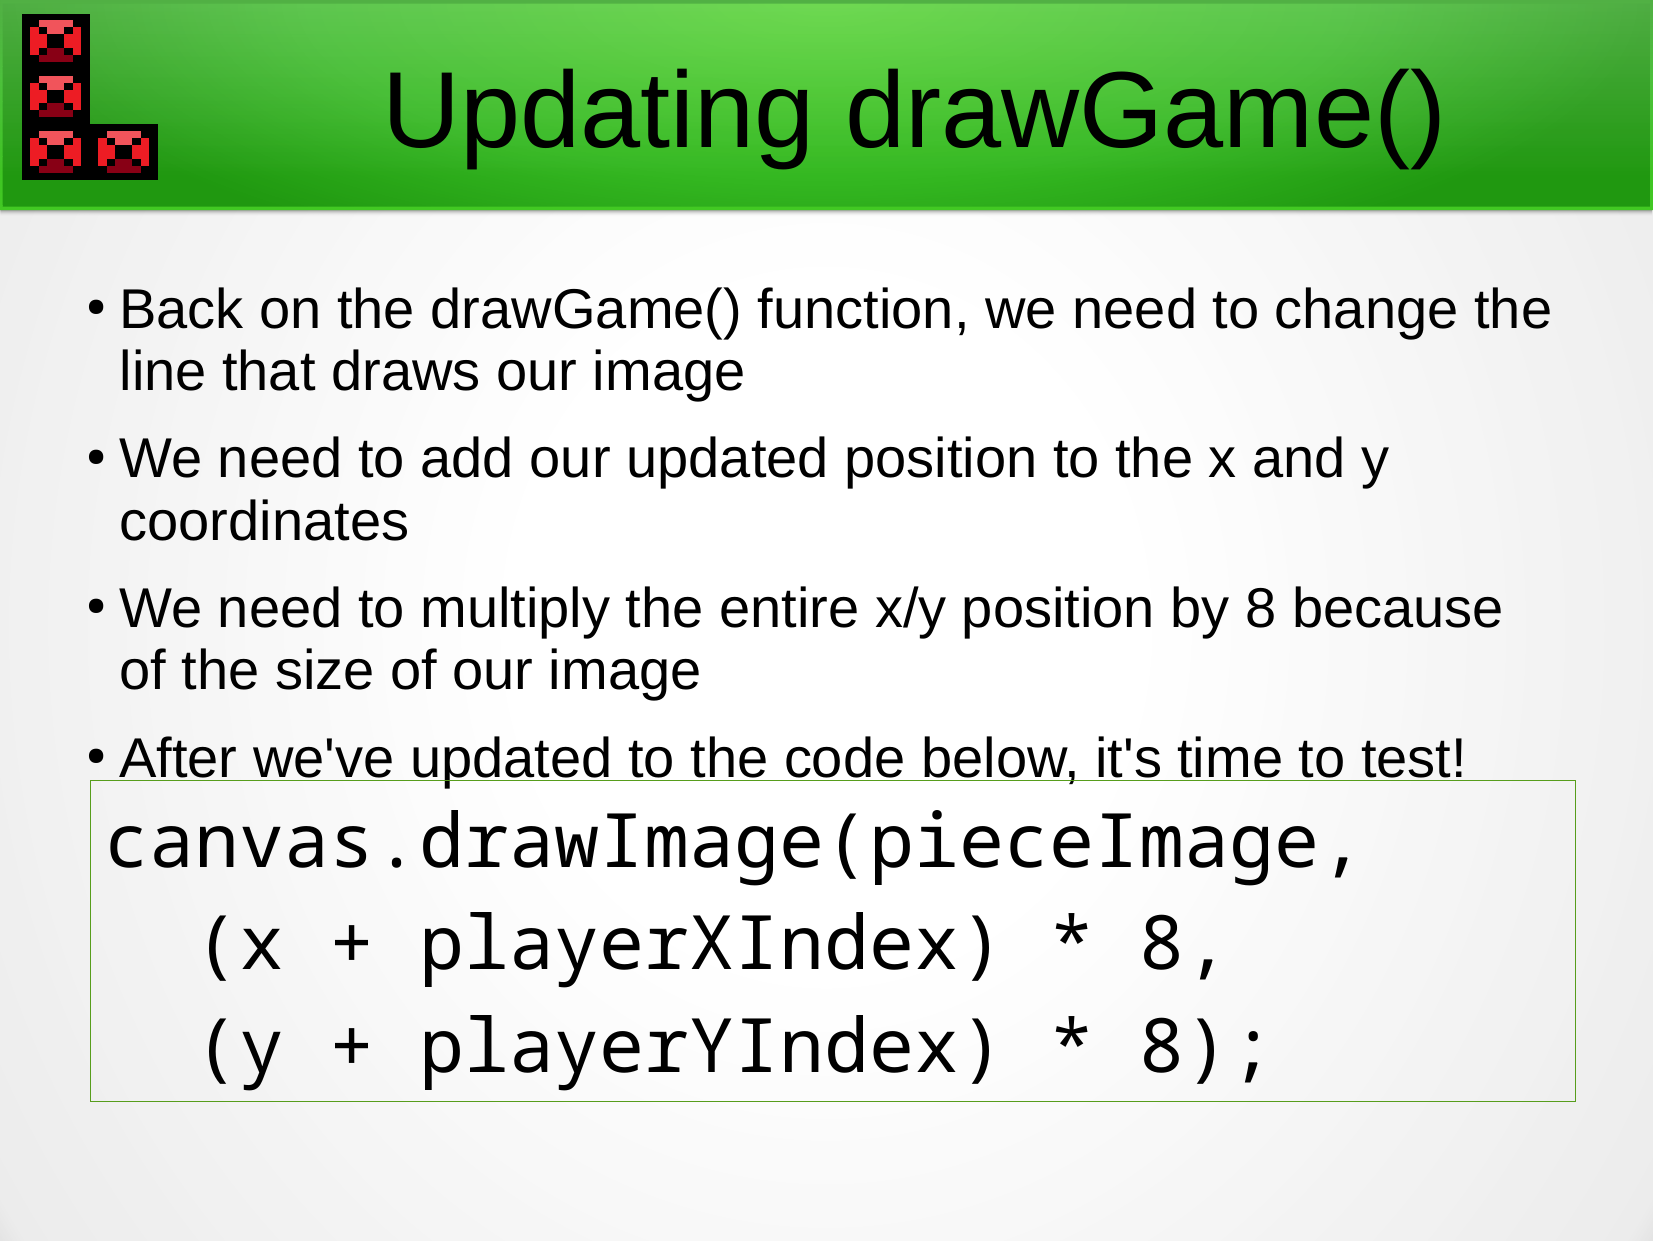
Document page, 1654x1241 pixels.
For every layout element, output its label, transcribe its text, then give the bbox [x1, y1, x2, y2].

picture [22, 14, 158, 180]
text_box canvas.drawImage(pieceImage, (x + playerXIndex) * 8, (y + playerYIndex) * 8); [90, 780, 1576, 1078]
list Back on the drawGame() function, we need to change the line that draws our image We need to add our updated position to the x and y coordinates We need to multiply the entire x/y position by 8 because of the size of our image After we've updated to the code below, it's time to test! [75, 277, 1561, 803]
title Updating drawGame() [195, 30, 1636, 190]
